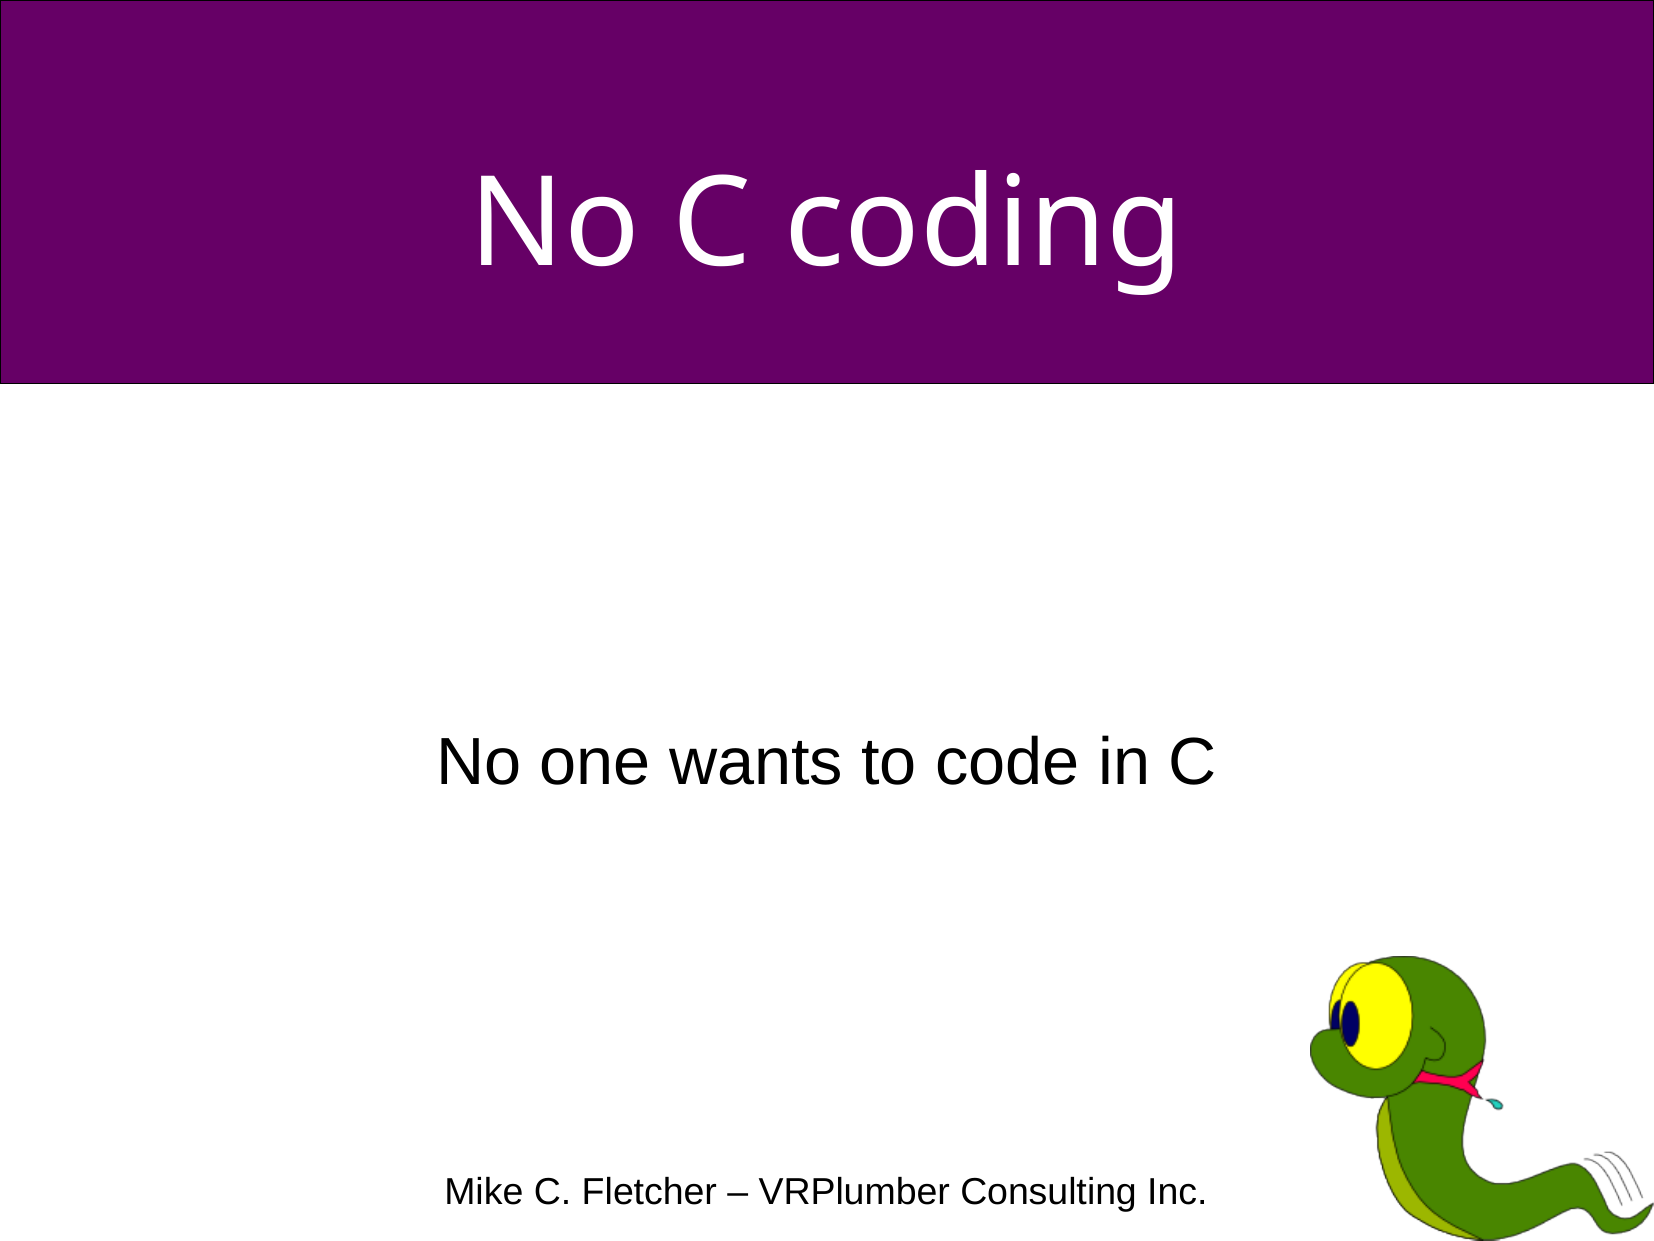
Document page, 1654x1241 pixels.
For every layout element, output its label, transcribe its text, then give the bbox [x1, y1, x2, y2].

picture [1310, 956, 1654, 1241]
title No C coding [82, 56, 1571, 377]
subtitle No one wants to code in C [82, 420, 1571, 1102]
